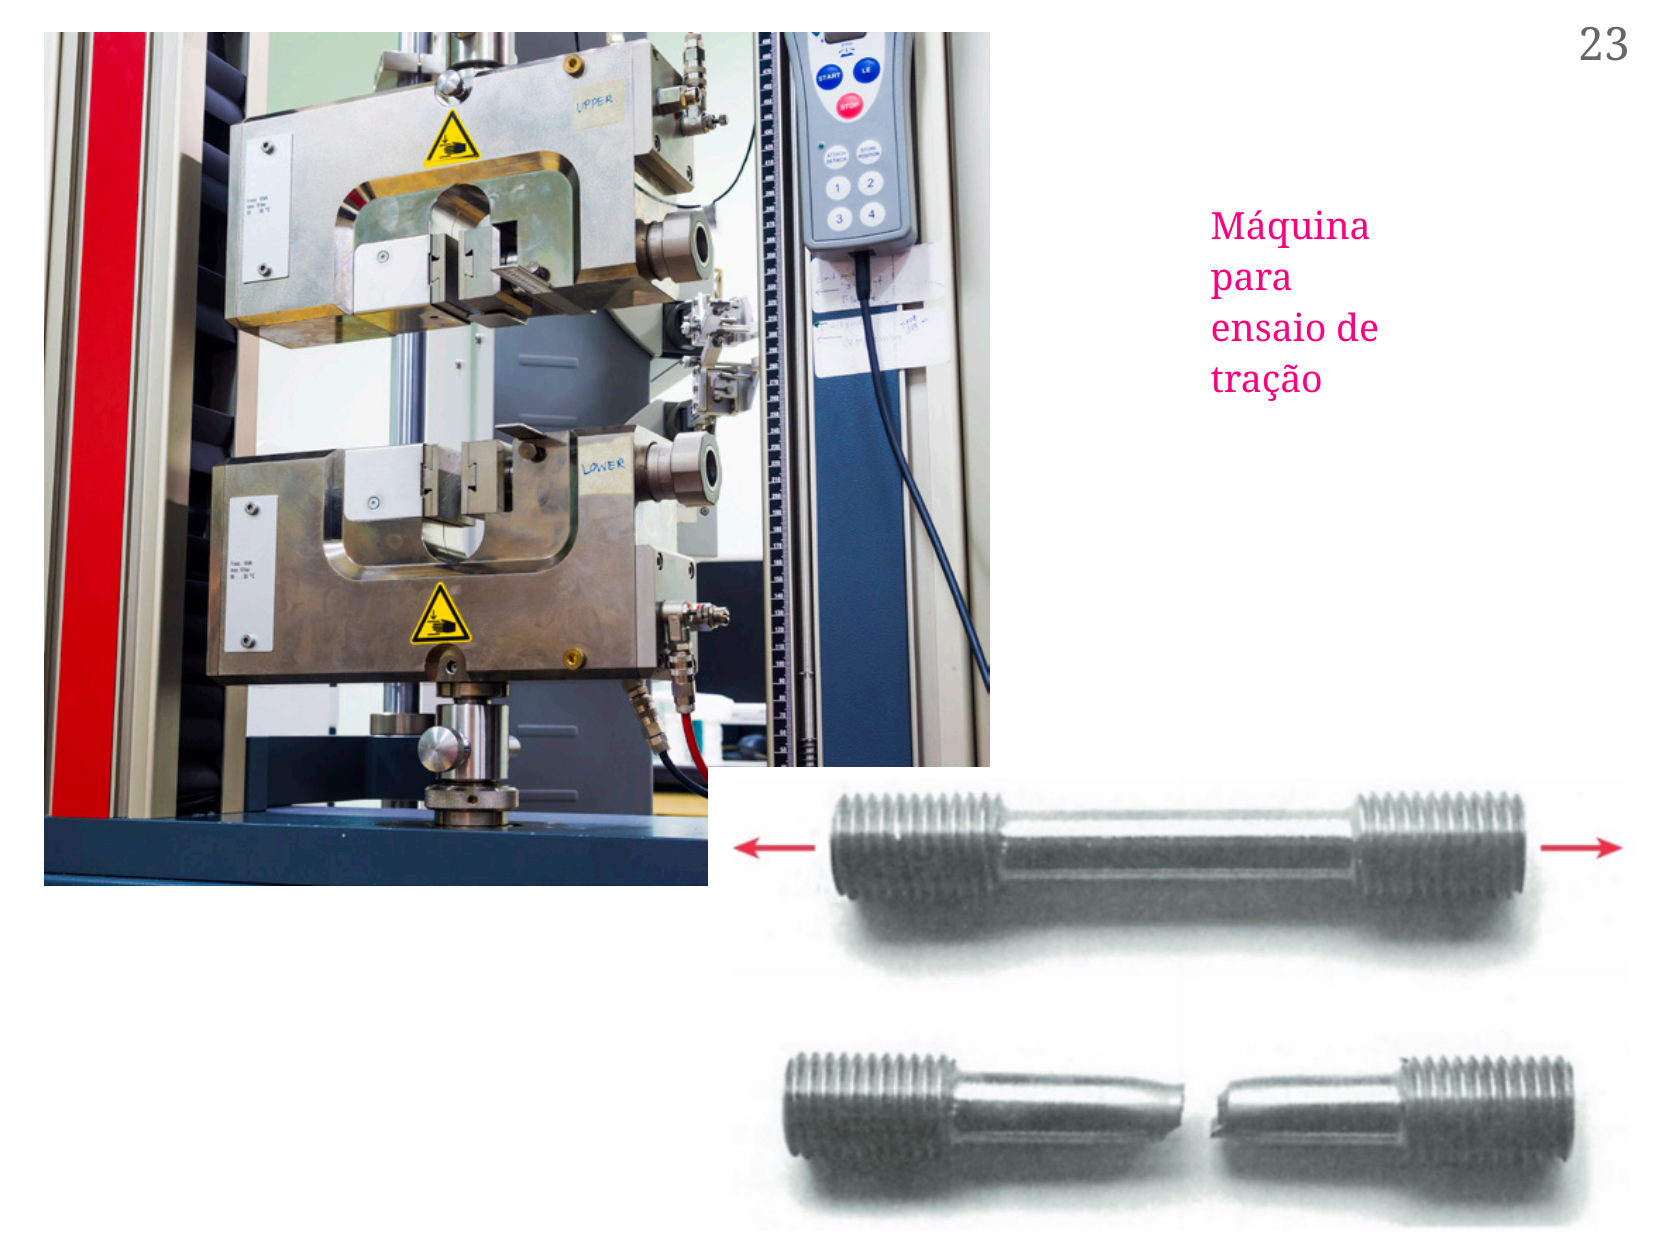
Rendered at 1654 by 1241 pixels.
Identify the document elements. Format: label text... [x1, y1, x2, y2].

picture [44, 32, 1654, 1238]
text_box Máquina para ensaio de tração [1195, 191, 1403, 411]
